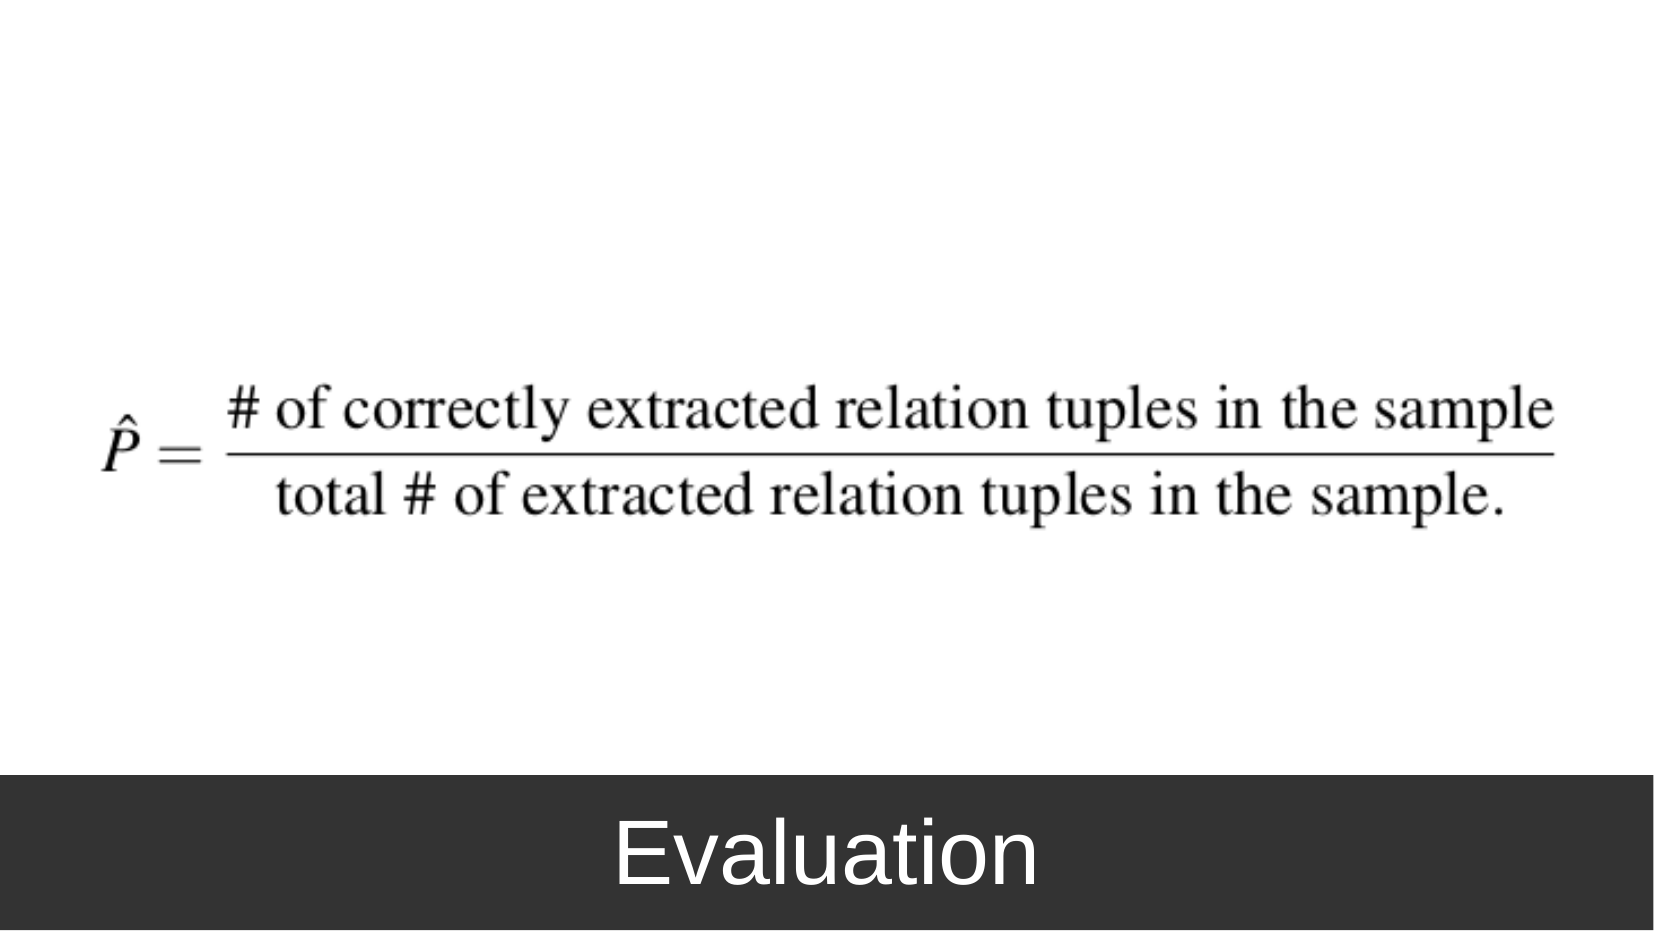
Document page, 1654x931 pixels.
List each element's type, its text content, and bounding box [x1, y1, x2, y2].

title Evaluation [0, 775, 1654, 931]
picture [0, 347, 1654, 583]
